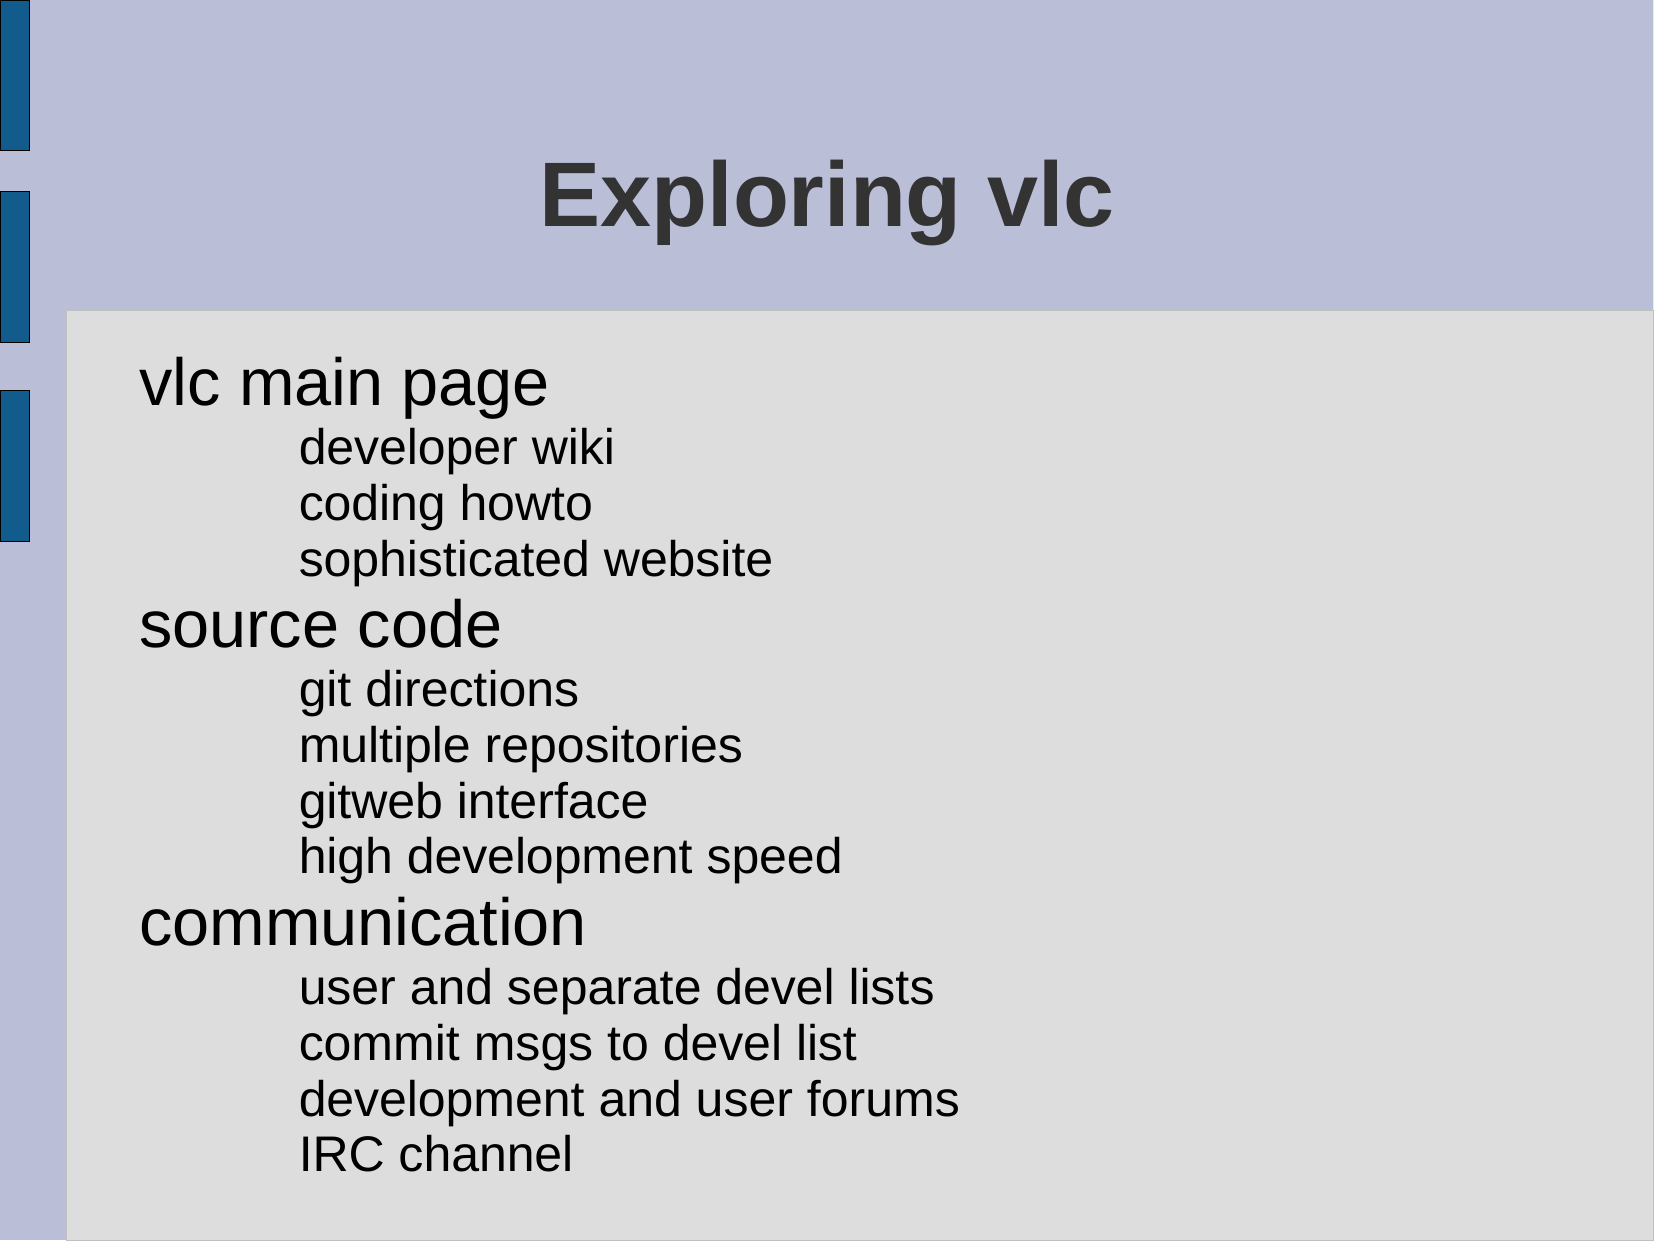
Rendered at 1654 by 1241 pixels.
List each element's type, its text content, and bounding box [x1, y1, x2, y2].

list vlc main page developer wiki coding howto sophisticated website source code git directions multiple repositories gitweb interface high development speed communication user and separate devel lists commit msgs to devel list development and user forums IRC channel [121, 344, 1534, 1183]
title Exploring vlc [121, 98, 1534, 291]
